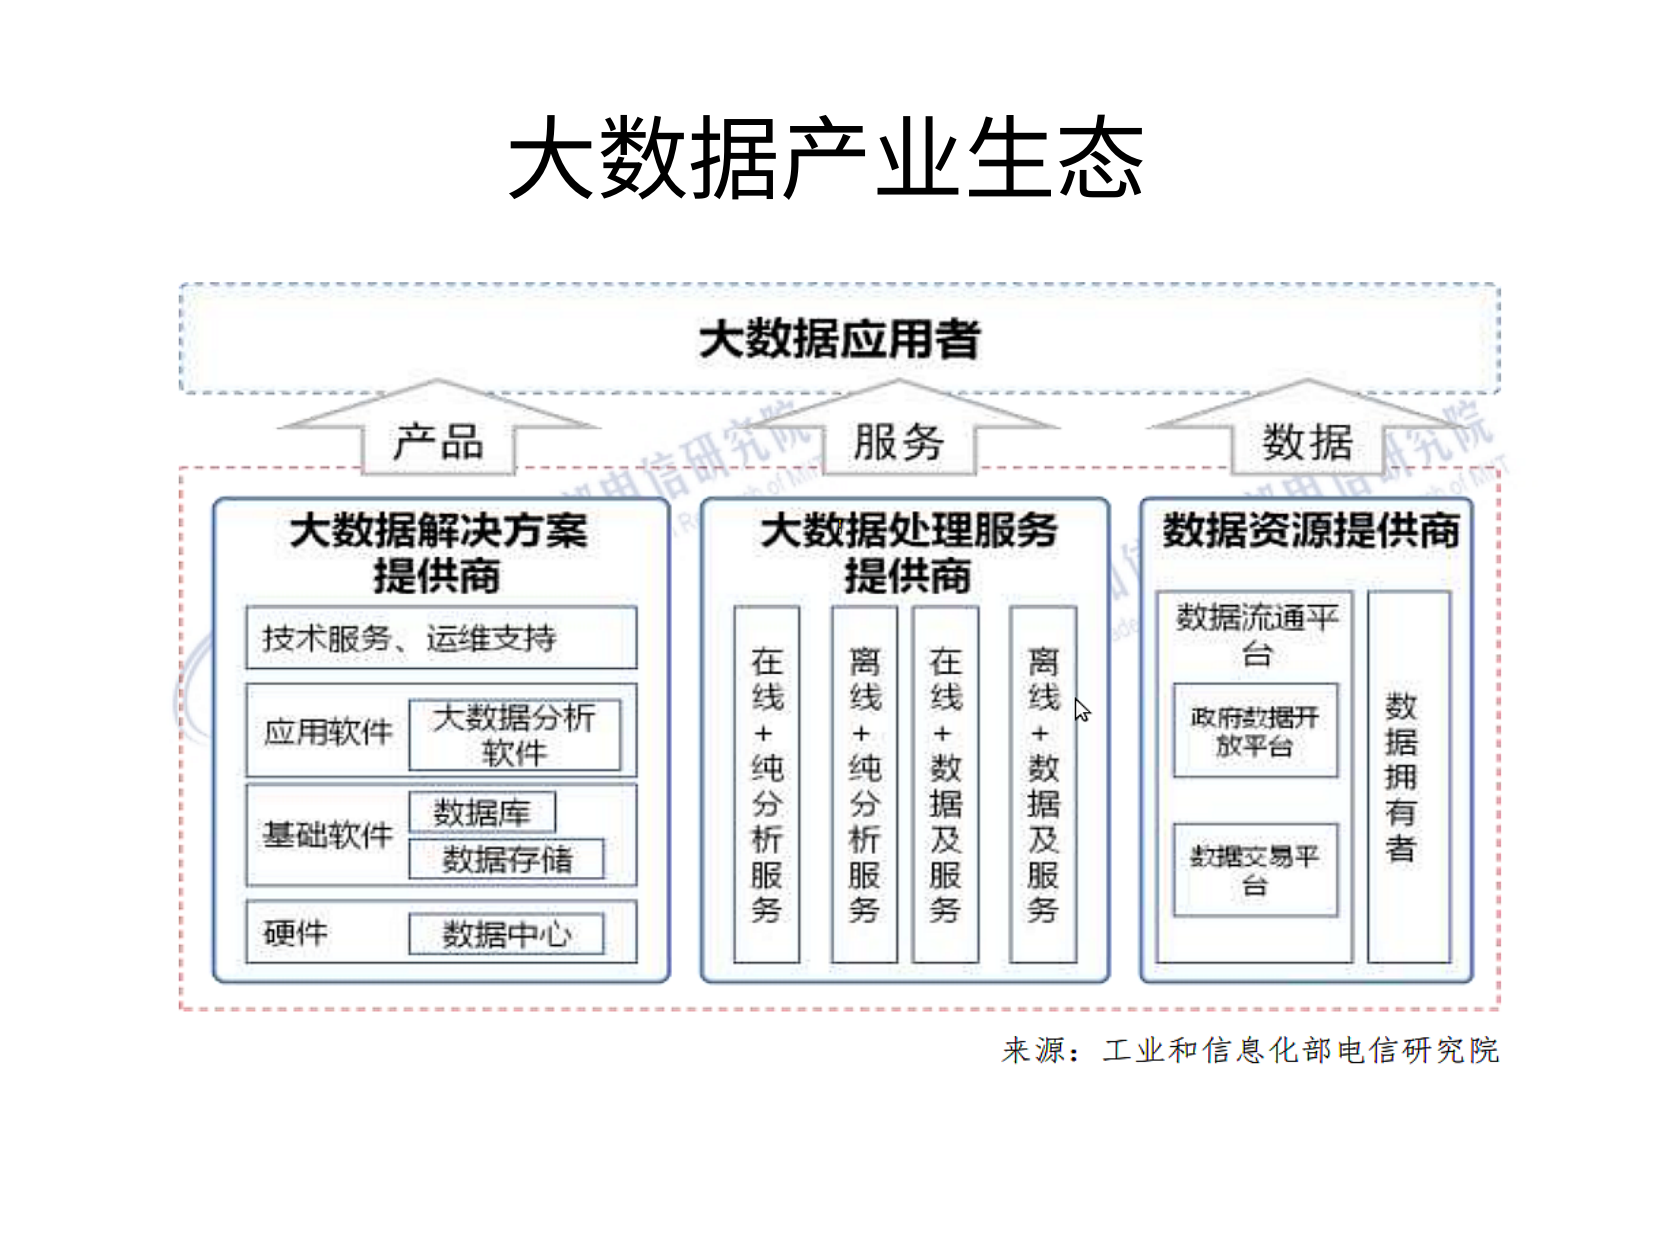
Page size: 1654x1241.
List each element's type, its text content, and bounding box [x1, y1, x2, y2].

picture [134, 256, 1538, 1082]
title 大数据产业生态 [82, 49, 1571, 257]
